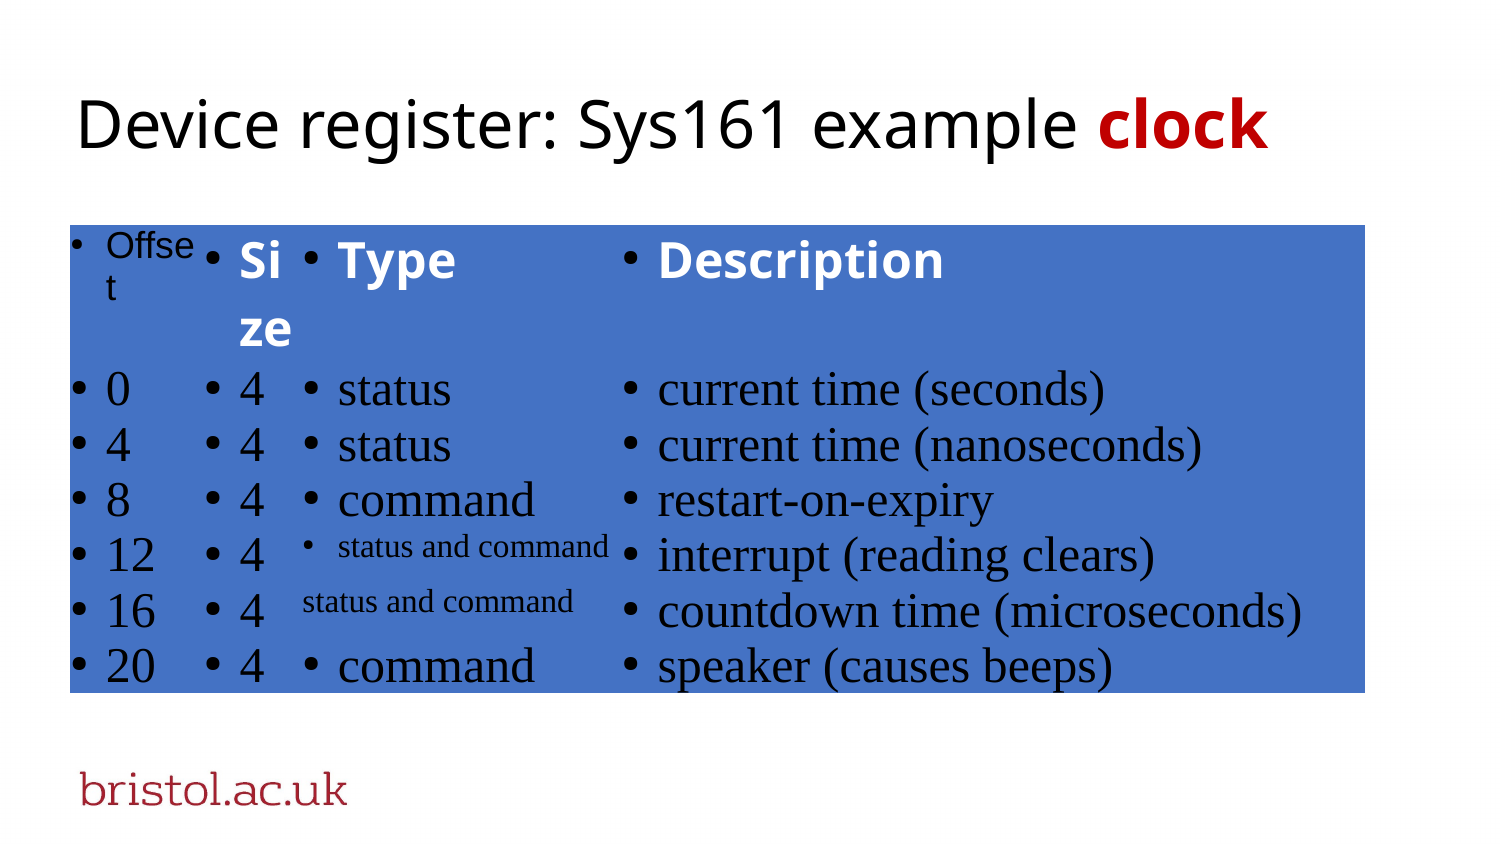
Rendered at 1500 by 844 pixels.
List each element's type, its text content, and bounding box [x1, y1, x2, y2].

table_cell 4 [70, 417, 204, 472]
table_cell 20 [70, 638, 204, 693]
table_cell current time (seconds) [622, 361, 1365, 417]
table_header Description [622, 225, 1365, 361]
table_cell 12 [70, 527, 204, 583]
table_header Type [302, 225, 622, 361]
table_cell 4 [204, 417, 302, 472]
table_cell 4 [204, 638, 302, 693]
table_cell status [302, 361, 622, 417]
title Device register: Sys161 example clock [60, 44, 1440, 209]
table_cell 16 [70, 583, 204, 638]
table_cell 4 [204, 527, 302, 583]
table_header Offset [70, 225, 204, 361]
table_cell status and command [302, 527, 622, 583]
table_cell current time (nanoseconds) [622, 417, 1365, 472]
table_cell 4 [204, 472, 302, 527]
table_cell status and command [302, 583, 622, 638]
table_cell command [302, 472, 622, 527]
table_cell 0 [70, 361, 204, 417]
table_cell countdown time (microseconds) [622, 583, 1365, 638]
table_cell 4 [204, 583, 302, 638]
table_cell speaker (causes beeps) [622, 638, 1365, 693]
table_cell 4 [204, 361, 302, 417]
table_header Size [204, 225, 302, 361]
table_cell restart-on-expiry [622, 472, 1365, 527]
table_cell interrupt (reading clears) [622, 527, 1365, 583]
table_cell command [302, 638, 622, 693]
table_cell status [302, 417, 622, 472]
table_cell 8 [70, 472, 204, 527]
